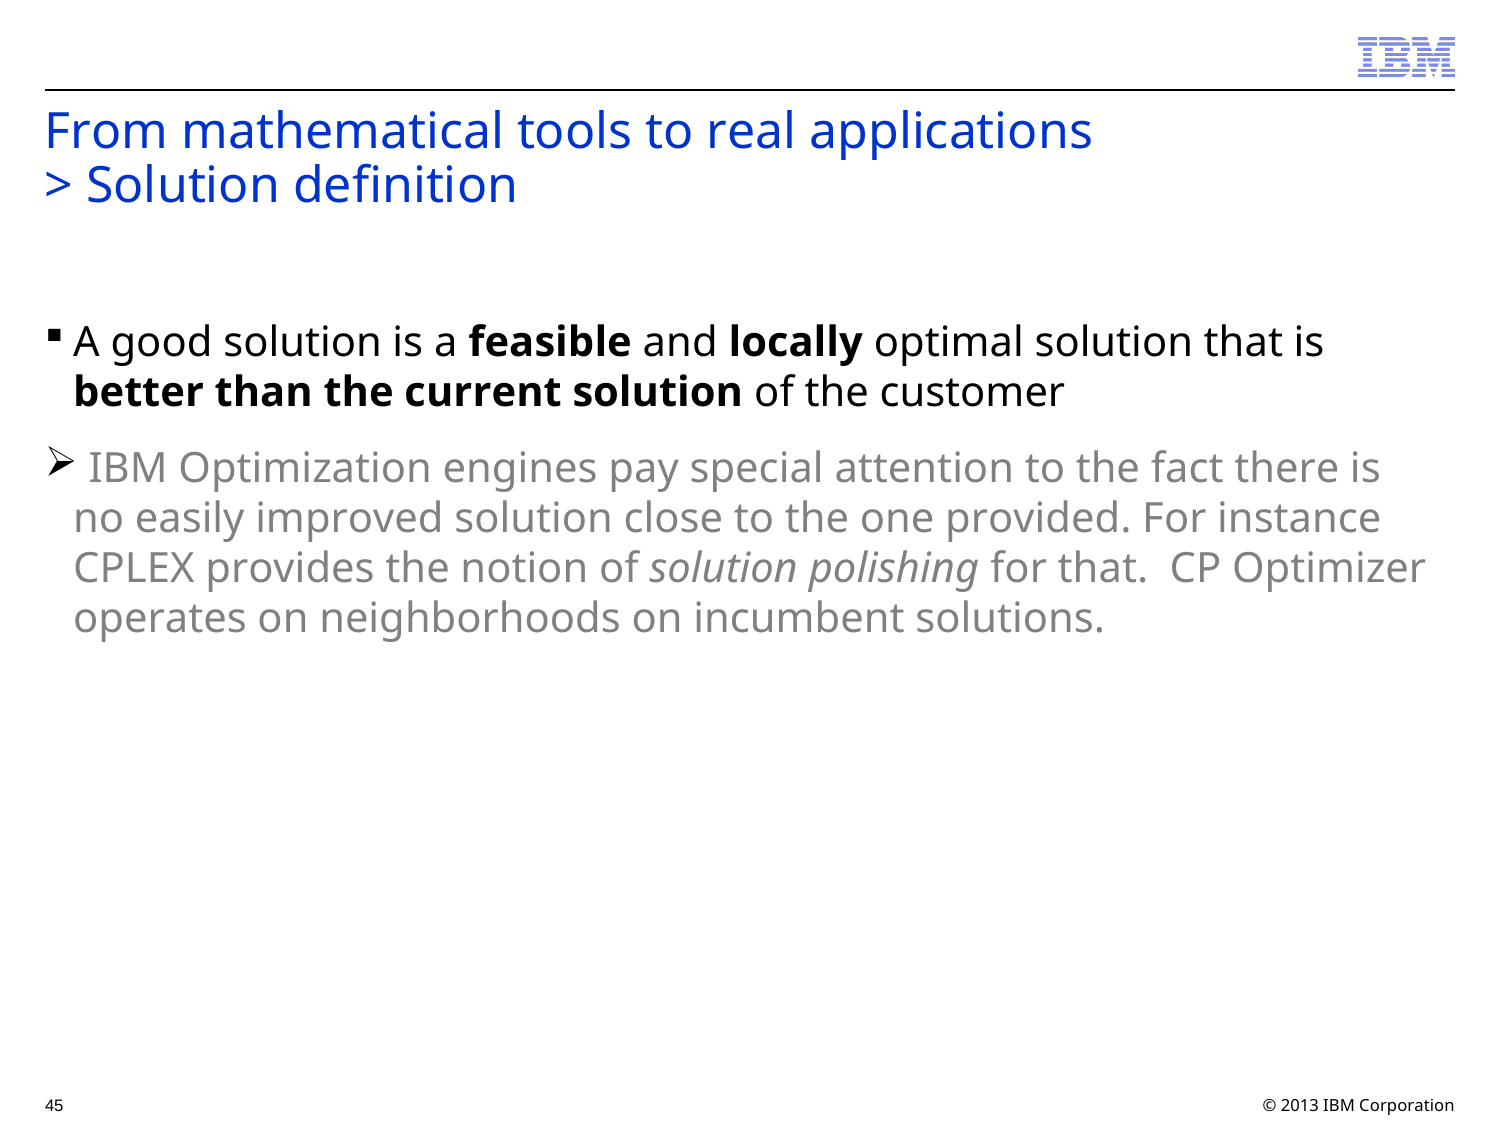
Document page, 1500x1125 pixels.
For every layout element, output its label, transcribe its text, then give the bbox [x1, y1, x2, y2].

title From mathematical tools to real applications > Solution definition [29, 97, 1455, 279]
picture [1358, 37, 1455, 77]
list A good solution is a feasible and locally optimal solution that is better than the current solution of the customer IBM Optimization engines pay special attention to the fact there is no easily improved solution close to the one provided. For instance CPLEX provides the notion of solution polishing for that. CP Optimizer operates on neighborhoods on incumbent solutions. [29, 307, 1455, 1043]
